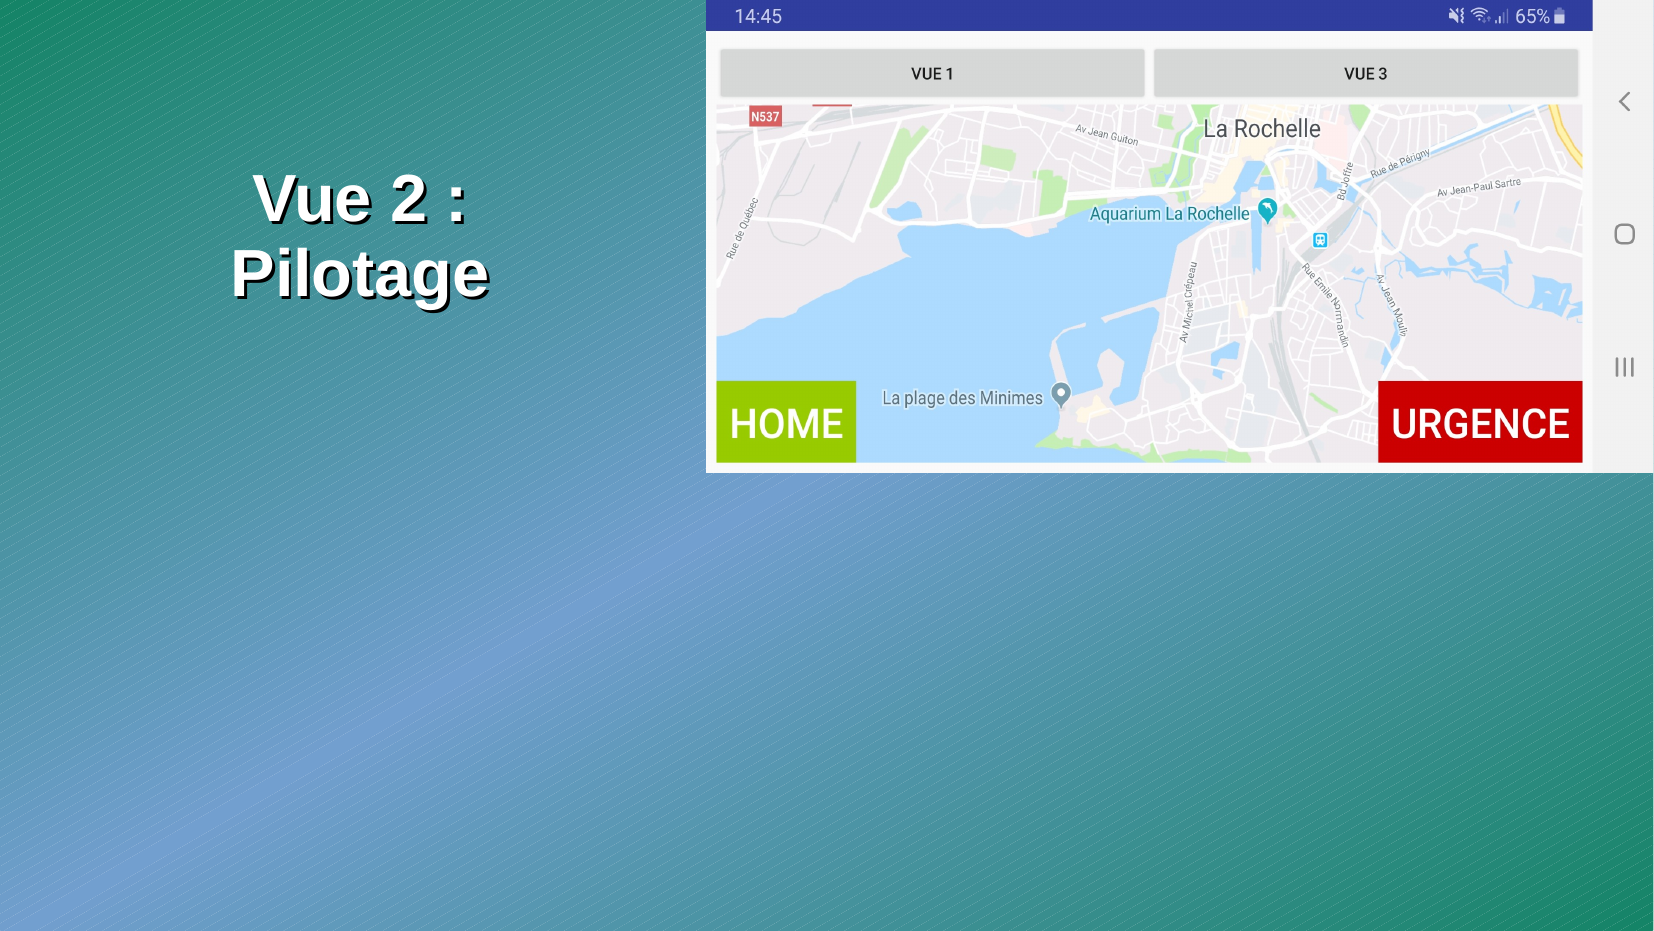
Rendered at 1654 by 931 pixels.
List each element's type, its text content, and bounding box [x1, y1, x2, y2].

text_box Vue 2 : Pilotage [177, 153, 544, 317]
picture [706, 0, 1654, 473]
